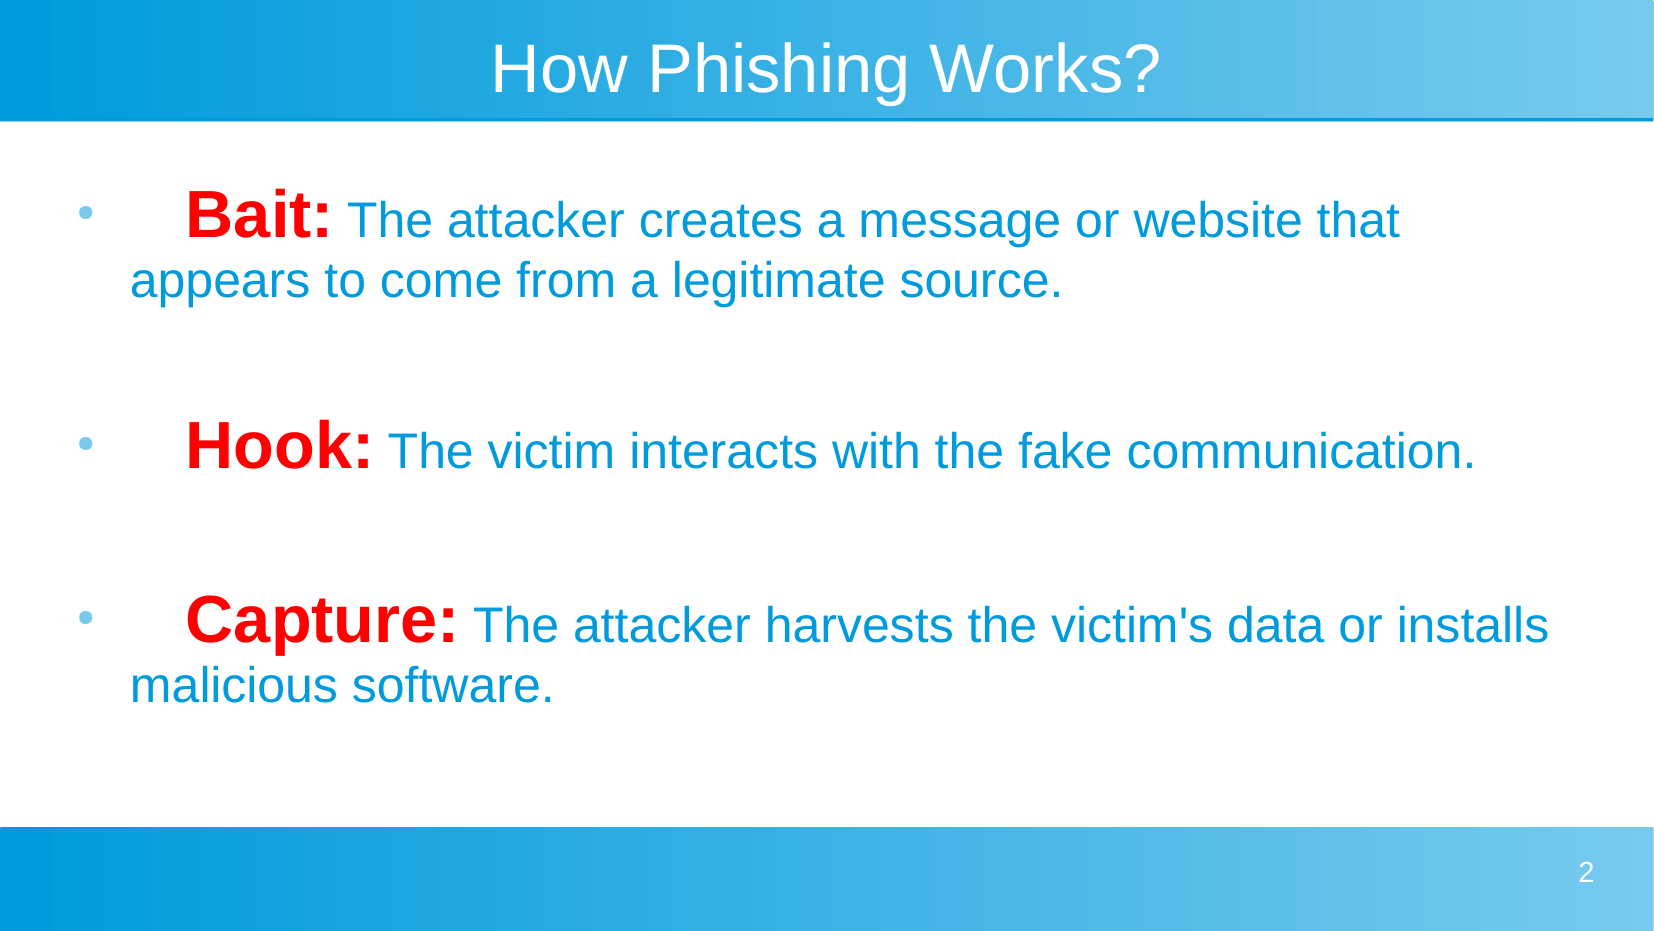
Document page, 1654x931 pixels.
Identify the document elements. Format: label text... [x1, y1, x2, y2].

title How Phishing Works? [59, 29, 1595, 108]
list Bait: The attacker creates a message or website that appears to come from a legitimate source. Hook: The victim interacts with the fake communication. Capture: The attacker harvests the victim's data or installs malicious software. [59, 177, 1595, 768]
